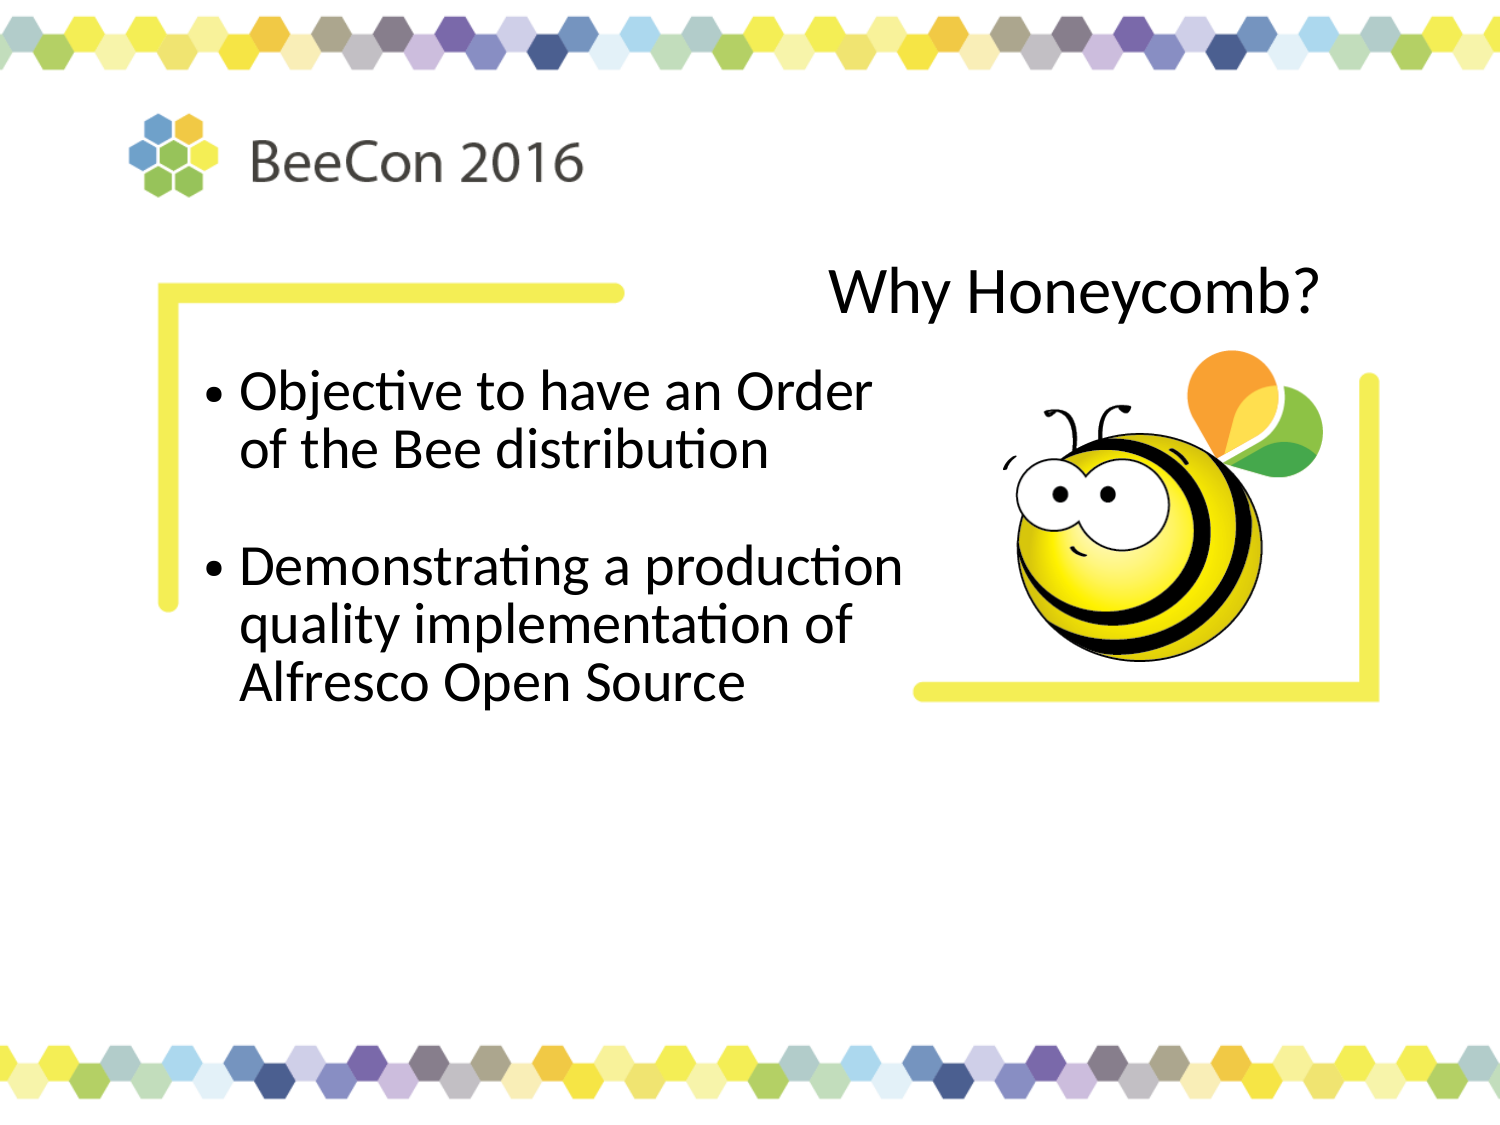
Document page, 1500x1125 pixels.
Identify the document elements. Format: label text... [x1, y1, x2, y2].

subtitle Why Honeycomb? [75, 263, 1323, 916]
picture [0, 0, 1500, 1125]
text_box Objective to have an Order of the Bee distribution Demonstrating a production quality implementation of Alfresco Open Source [188, 359, 947, 724]
